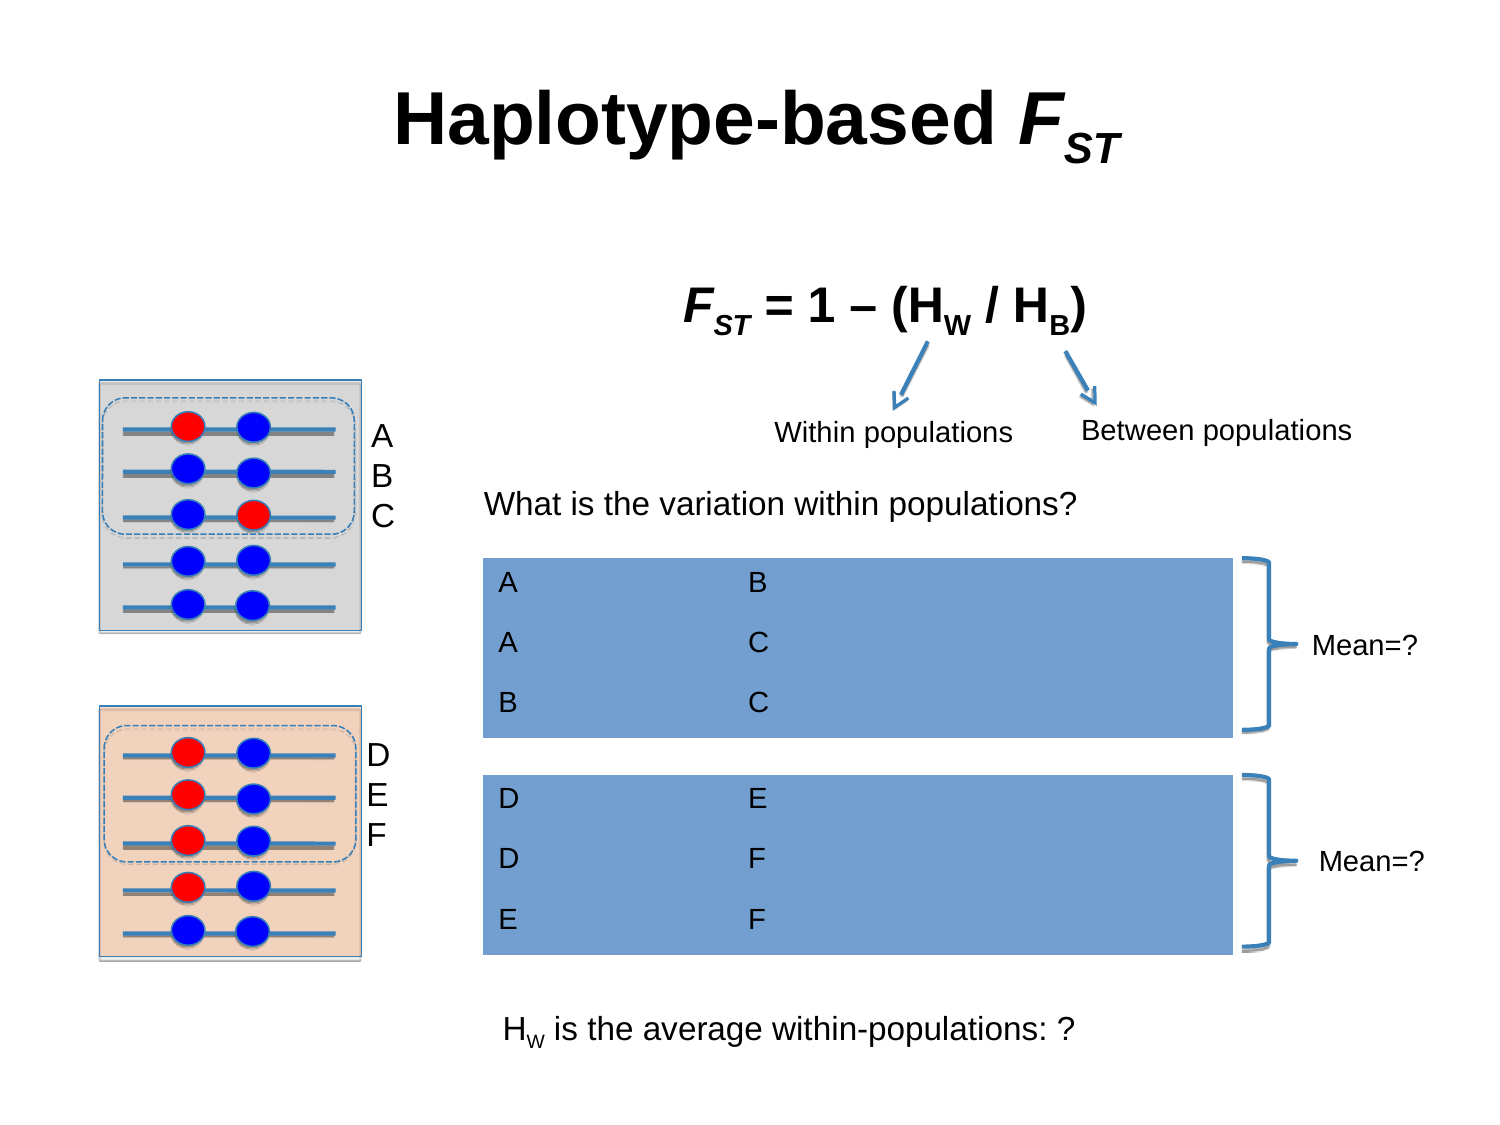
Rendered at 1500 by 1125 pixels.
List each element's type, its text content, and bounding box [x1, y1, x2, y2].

text_box D E F [351, 742, 355, 850]
text_box [99, 705, 362, 957]
table_cell B [483, 678, 733, 738]
text_box HW is the average within-populations: ? [487, 999, 1092, 1060]
text_box A B C [356, 406, 410, 542]
table_cell F [733, 895, 983, 955]
table_cell [983, 835, 1233, 895]
table_cell [983, 618, 1233, 678]
text_box Between populations [1066, 403, 1368, 454]
text_box Within populations [759, 405, 1029, 456]
table_cell E [483, 895, 733, 955]
table_header [983, 775, 1233, 835]
text_box [99, 379, 362, 631]
text_box D E F [351, 725, 406, 861]
table_cell [983, 895, 1233, 955]
text_box What is the variation within populations? [469, 474, 1094, 530]
table_cell C [733, 678, 983, 738]
table_cell D [483, 835, 733, 895]
table_header A [483, 558, 733, 618]
table_header E [733, 775, 983, 835]
title Haplotype-based FST [81, 0, 1432, 188]
table_header B [733, 558, 983, 618]
table_header [983, 558, 1233, 618]
text_box Mean=? [1303, 835, 1440, 886]
table_cell [983, 678, 1233, 738]
table_cell C [733, 618, 983, 678]
table_cell A [483, 618, 733, 678]
table_cell F [733, 835, 983, 895]
text_box Mean=? [1297, 619, 1434, 669]
table_header D [483, 775, 733, 835]
text_box FST = 1 – (HW / HB) [612, 265, 1158, 349]
